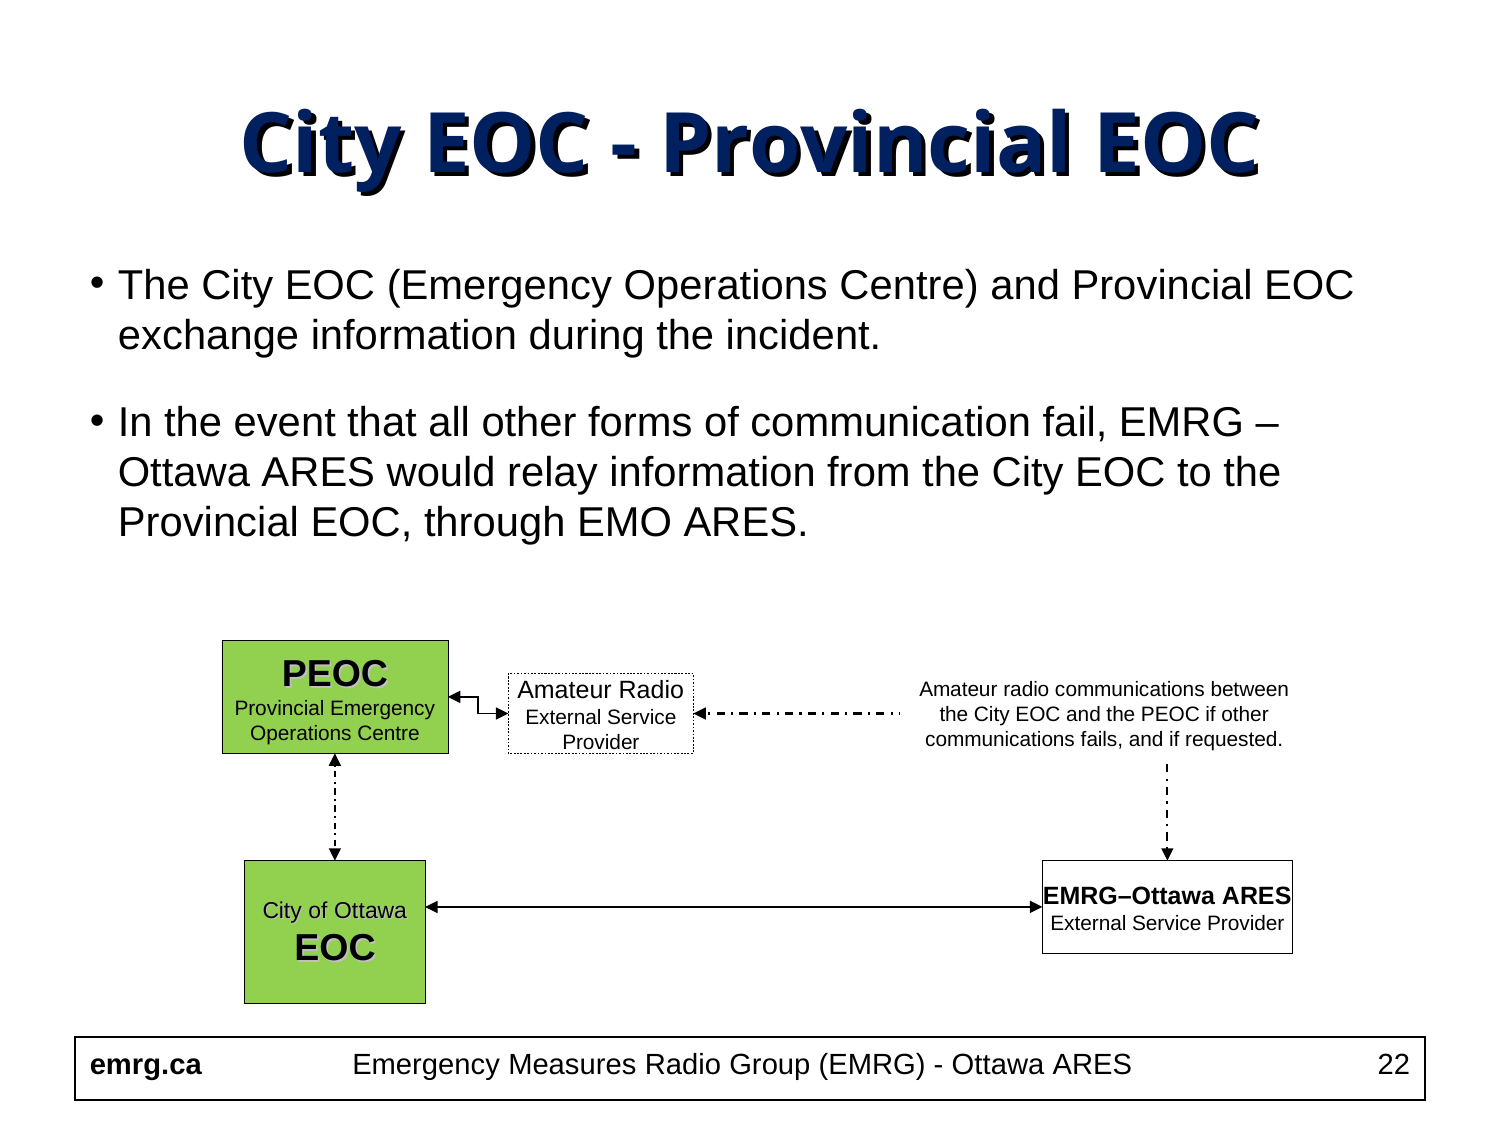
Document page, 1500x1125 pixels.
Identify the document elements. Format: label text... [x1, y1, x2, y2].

text_box The City EOC (Emergency Operations Centre) and Provincial EOC exchange information during the incident. In the event that all other forms of communication fail, EMRG – Ottawa ARES would relay information from the City EOC to the Provincial EOC, through EMO ARES. [75, 249, 1426, 553]
text_box Amateur Radio External Service Provider [508, 673, 694, 754]
text_box PEOC Provincial Emergency Operations Centre [221, 640, 448, 754]
title City EOC - Provincial EOC [75, 45, 1426, 233]
text_box Amateur radio communications between the City EOC and the PEOC if other communications fails, and if requested. [900, 667, 1309, 759]
text_box <number> [1246, 1037, 1426, 1103]
text_box EMRG–Ottawa ARES External Service Provider [1042, 860, 1293, 953]
text_box Emergency Measures Radio Group (EMRG) - Ottawa ARES [247, 1037, 1238, 1103]
text_box City of Ottawa EOC [244, 860, 426, 1004]
